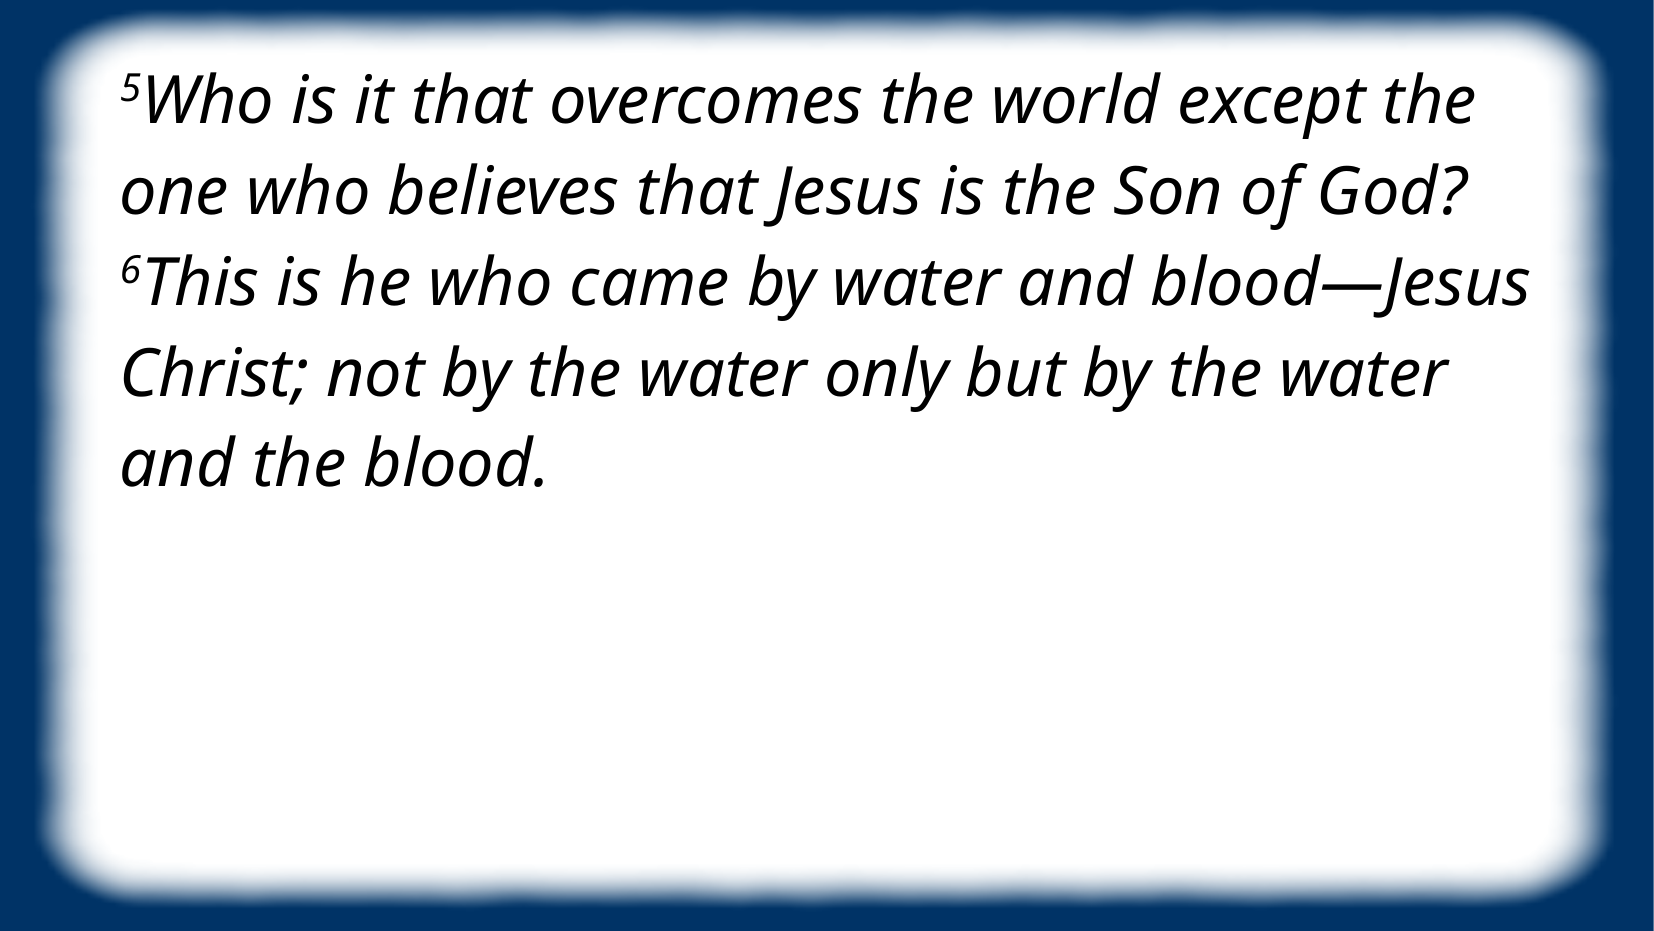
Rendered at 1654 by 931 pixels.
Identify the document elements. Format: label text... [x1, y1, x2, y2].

text_box 5Who is it that overcomes the world except the one who believes that Jesus is the Son of God? 6This is he who came by water and blood—Jesus Christ; not by the water only but by the water and the blood. [105, 45, 1561, 504]
picture [0, 0, 1654, 931]
